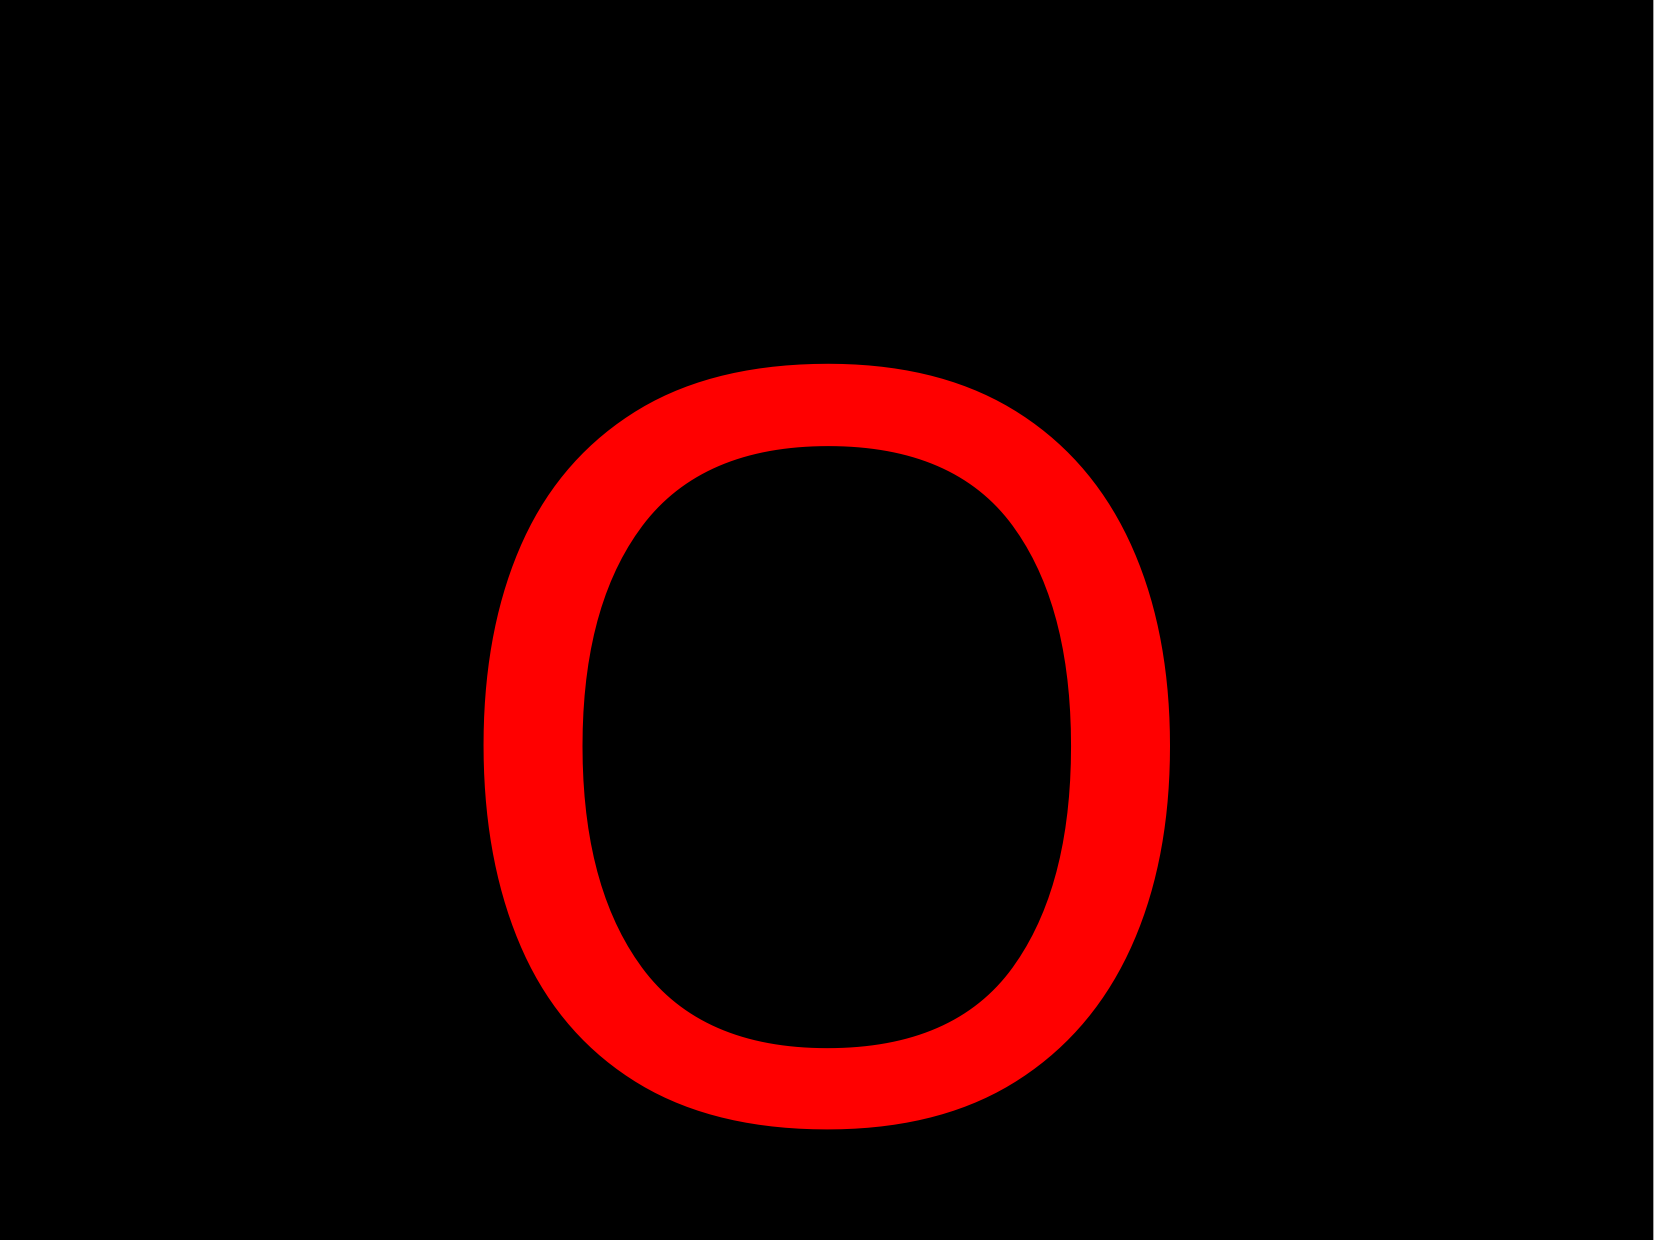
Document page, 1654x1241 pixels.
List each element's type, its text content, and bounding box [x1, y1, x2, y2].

text_box O [29, 0, 1625, 1241]
